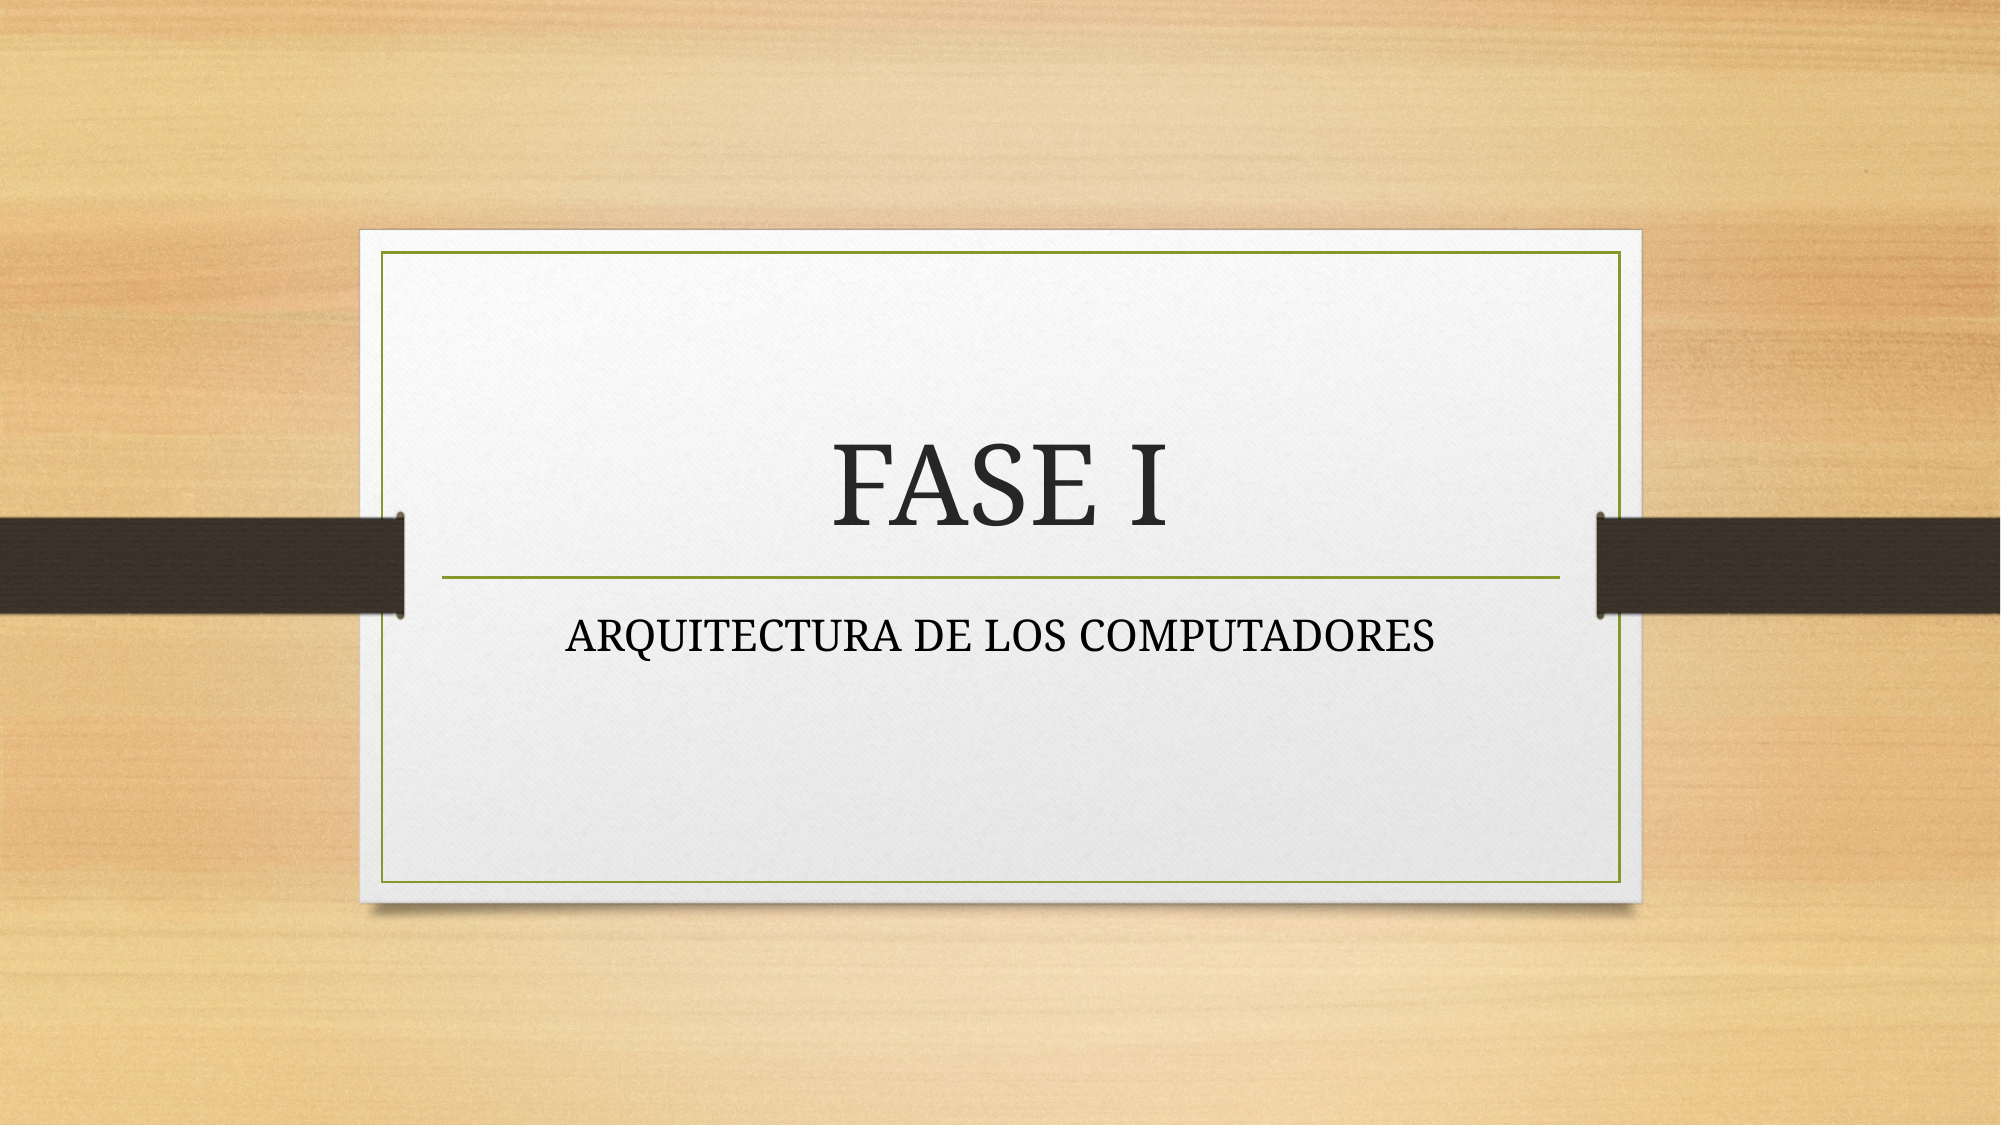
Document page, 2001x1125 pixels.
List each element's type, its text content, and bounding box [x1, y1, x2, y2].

title FASE I [441, 306, 1560, 556]
picture [0, 0, 2001, 1125]
subtitle ARQUITECTURA DE LOS COMPUTADORES [441, 600, 1560, 817]
